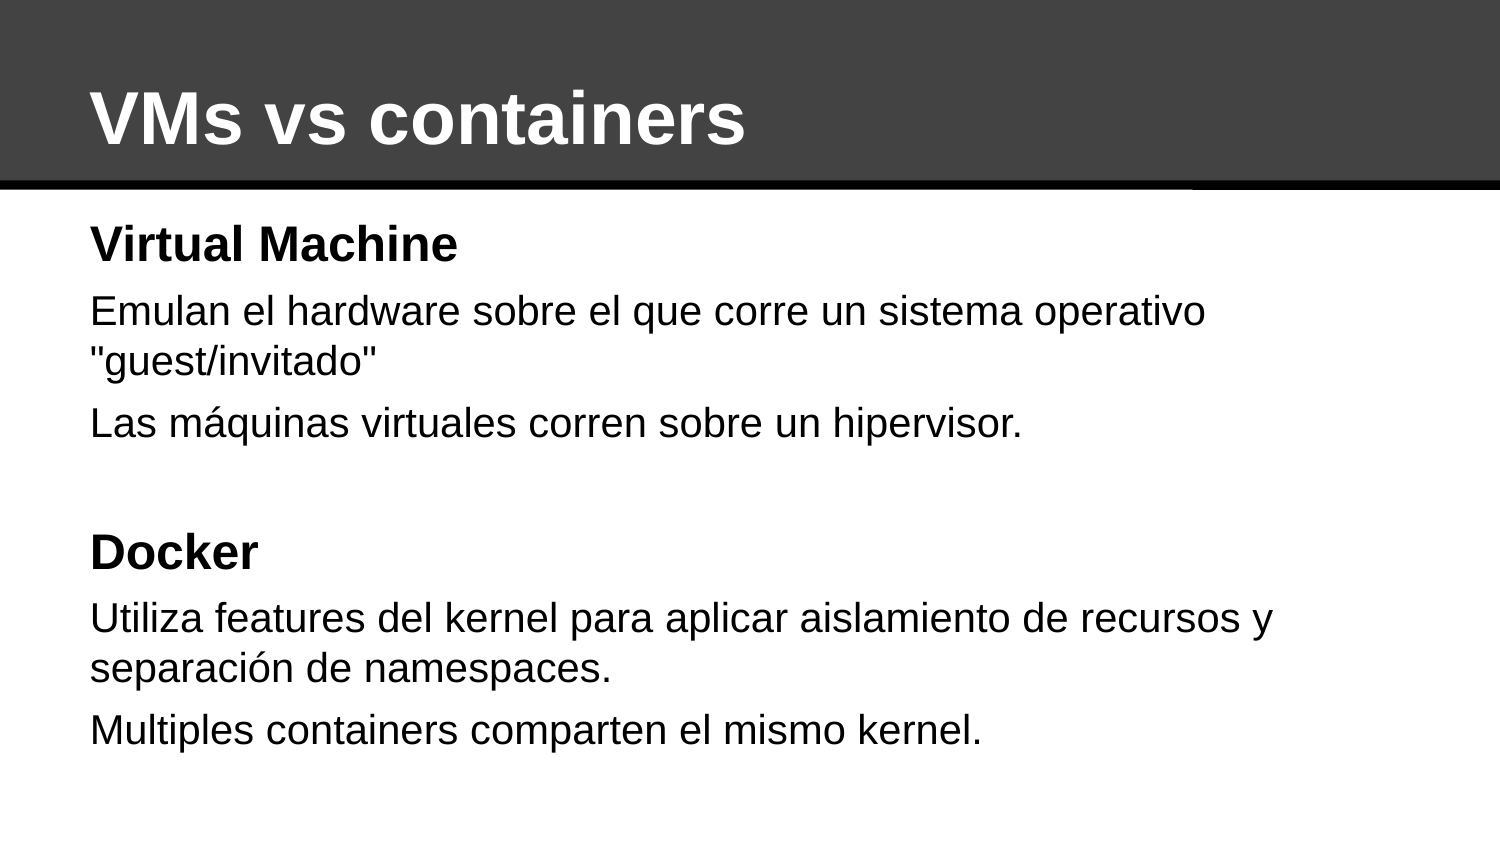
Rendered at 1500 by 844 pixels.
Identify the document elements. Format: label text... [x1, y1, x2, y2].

text_box Virtual Machine Emulan el hardware sobre el que corre un sistema operativo "guest/invitado" Las máquinas virtuales corren sobre un hipervisor. Docker Utiliza features del kernel para aplicar aislamiento de recursos y separación de namespaces. Multiples containers comparten el mismo kernel. [75, 196, 1425, 808]
text_box VMs vs containers [75, 33, 1425, 175]
